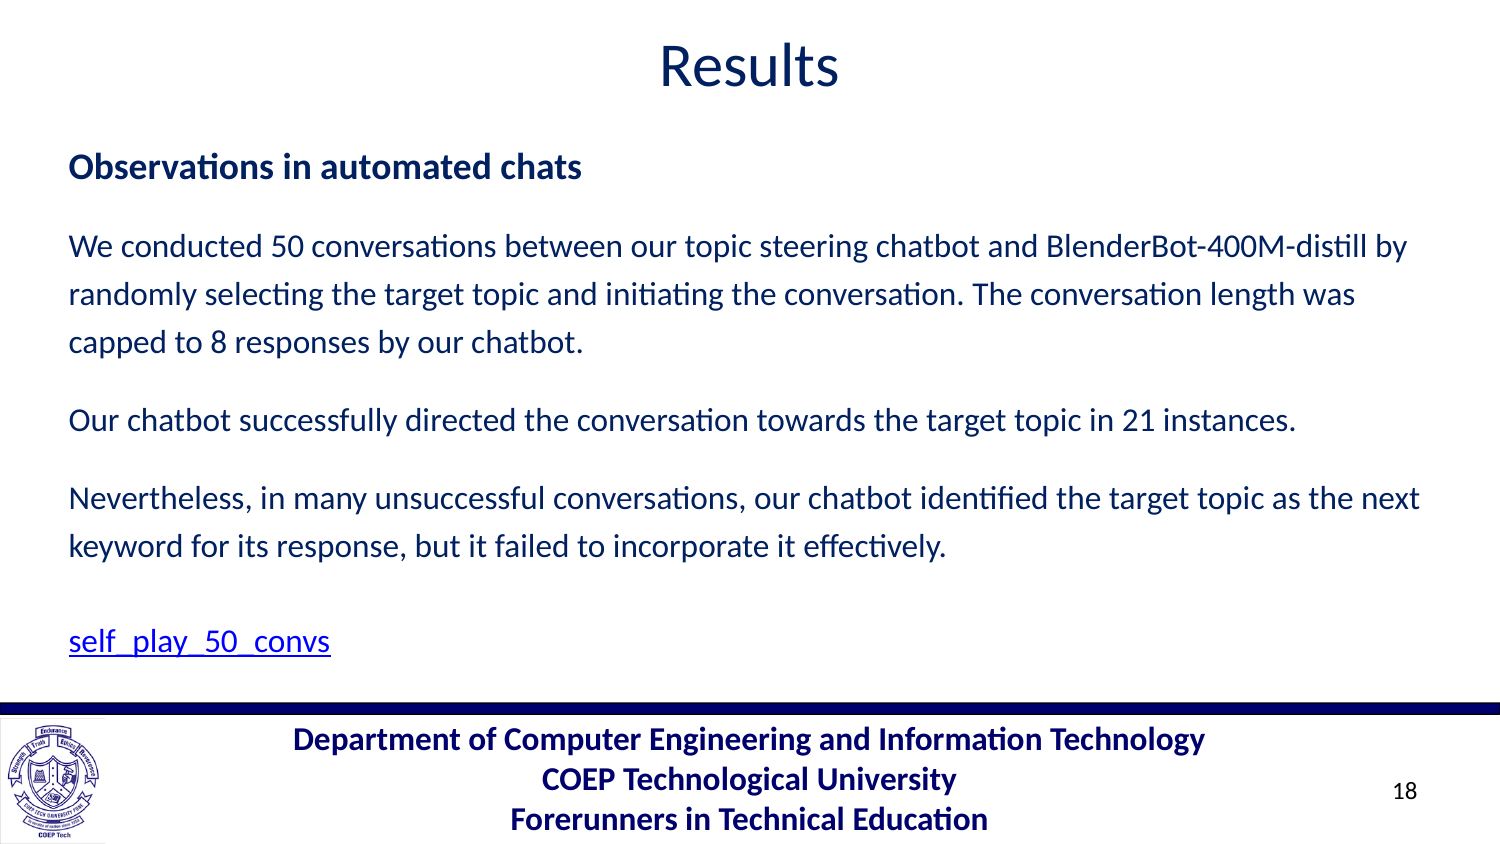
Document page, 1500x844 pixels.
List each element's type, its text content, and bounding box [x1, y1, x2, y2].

text_box Results [7, 9, 1493, 100]
text_box Department of Computer Engineering and Information Technology COEP Technological University Forerunners in Technical Education [264, 702, 1235, 837]
text_box 18 [1235, 768, 1418, 805]
text_box [0, 702, 264, 715]
text_box Observations in automated chats We conducted 50 conversations between our topic steering chatbot and BlenderBot-400M-distill by randomly selecting the target topic and initiating the conversation. The conversation length was capped to 8 responses by our chatbot. Our chatbot successfully directed the conversation towards the target topic in 21 instances. Nevertheless, in many unsuccessful conversations, our chatbot identified the target topic as the next keyword for its response, but it failed to incorporate it effectively. self_play_50_convs [68, 132, 1458, 660]
text_box [1235, 702, 1500, 715]
text_box [0, 718, 106, 844]
